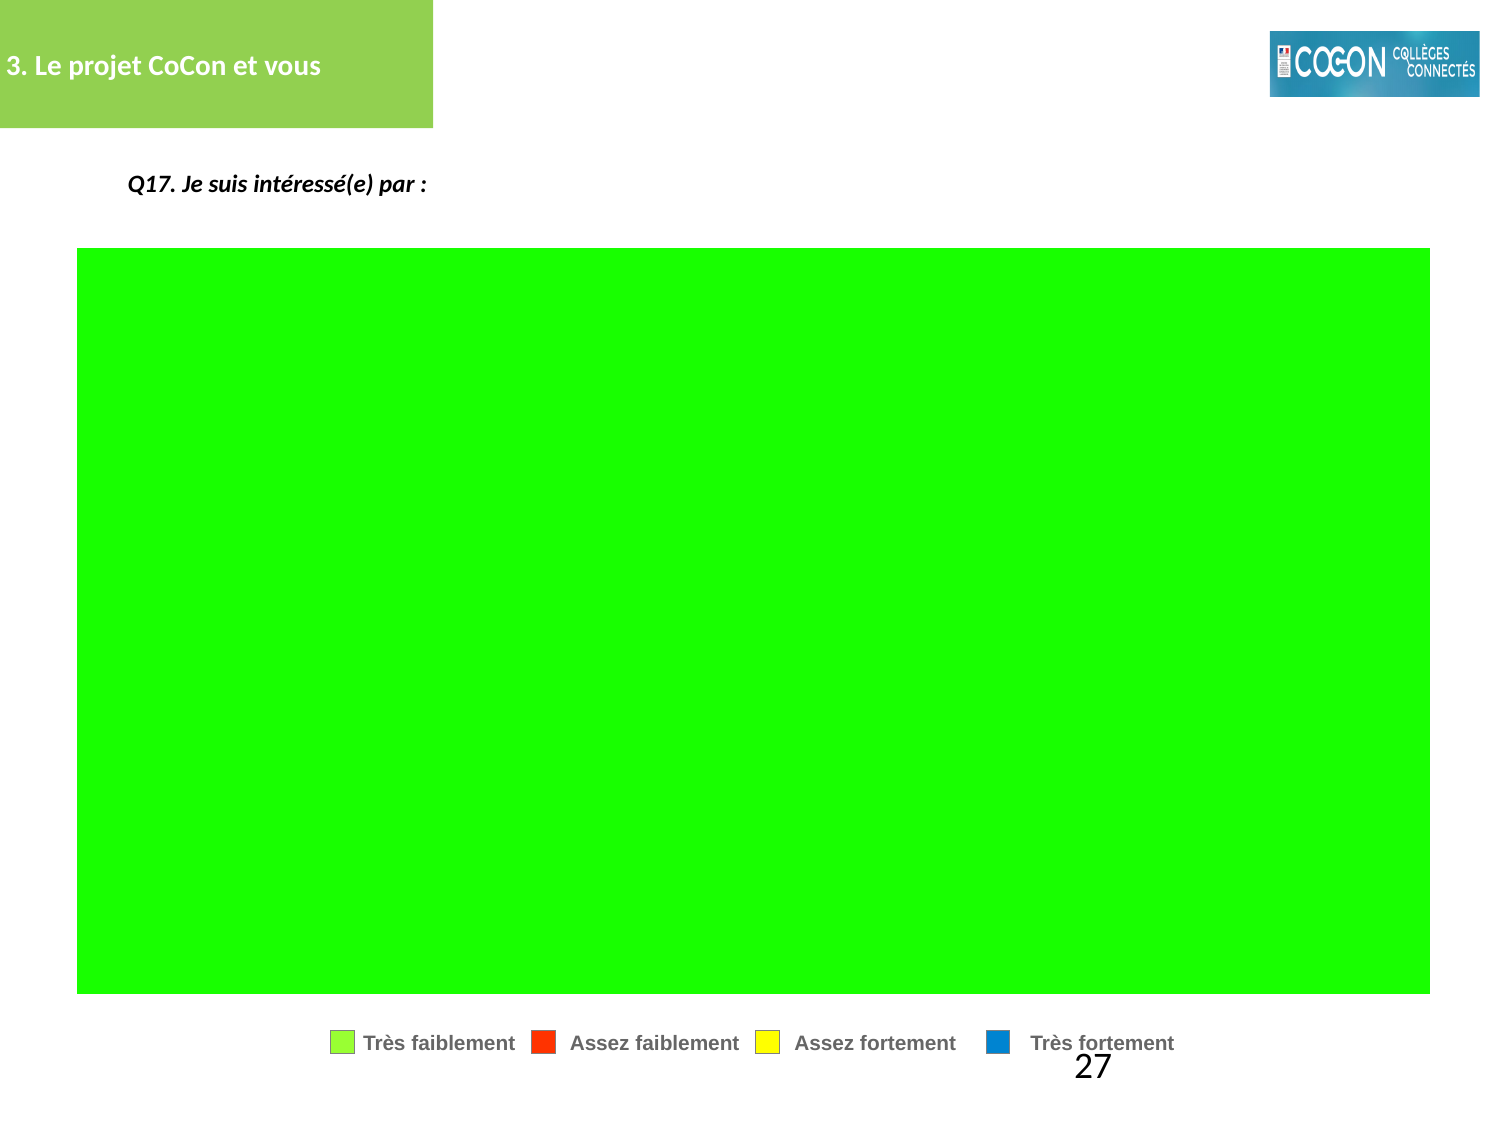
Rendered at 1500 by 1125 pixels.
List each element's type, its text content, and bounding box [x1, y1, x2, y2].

text_box Assez fortement [779, 1024, 981, 1064]
picture [77, 248, 1430, 994]
text_box Très faiblement [348, 1024, 532, 1064]
text_box <numéro> [1059, 1042, 1397, 1103]
picture [1269, 31, 1480, 97]
text_box Assez faiblement [555, 1024, 756, 1064]
text_box [532, 1030, 555, 1054]
text_box 3. Le projet CoCon et vous [0, 0, 434, 129]
text_box [986, 1030, 1010, 1054]
text_box [330, 1030, 348, 1054]
text_box [756, 1030, 779, 1054]
text_box Très fortement [1015, 1024, 1193, 1064]
text_box Q17. Je suis intéressé(e) par : [112, 166, 1407, 221]
